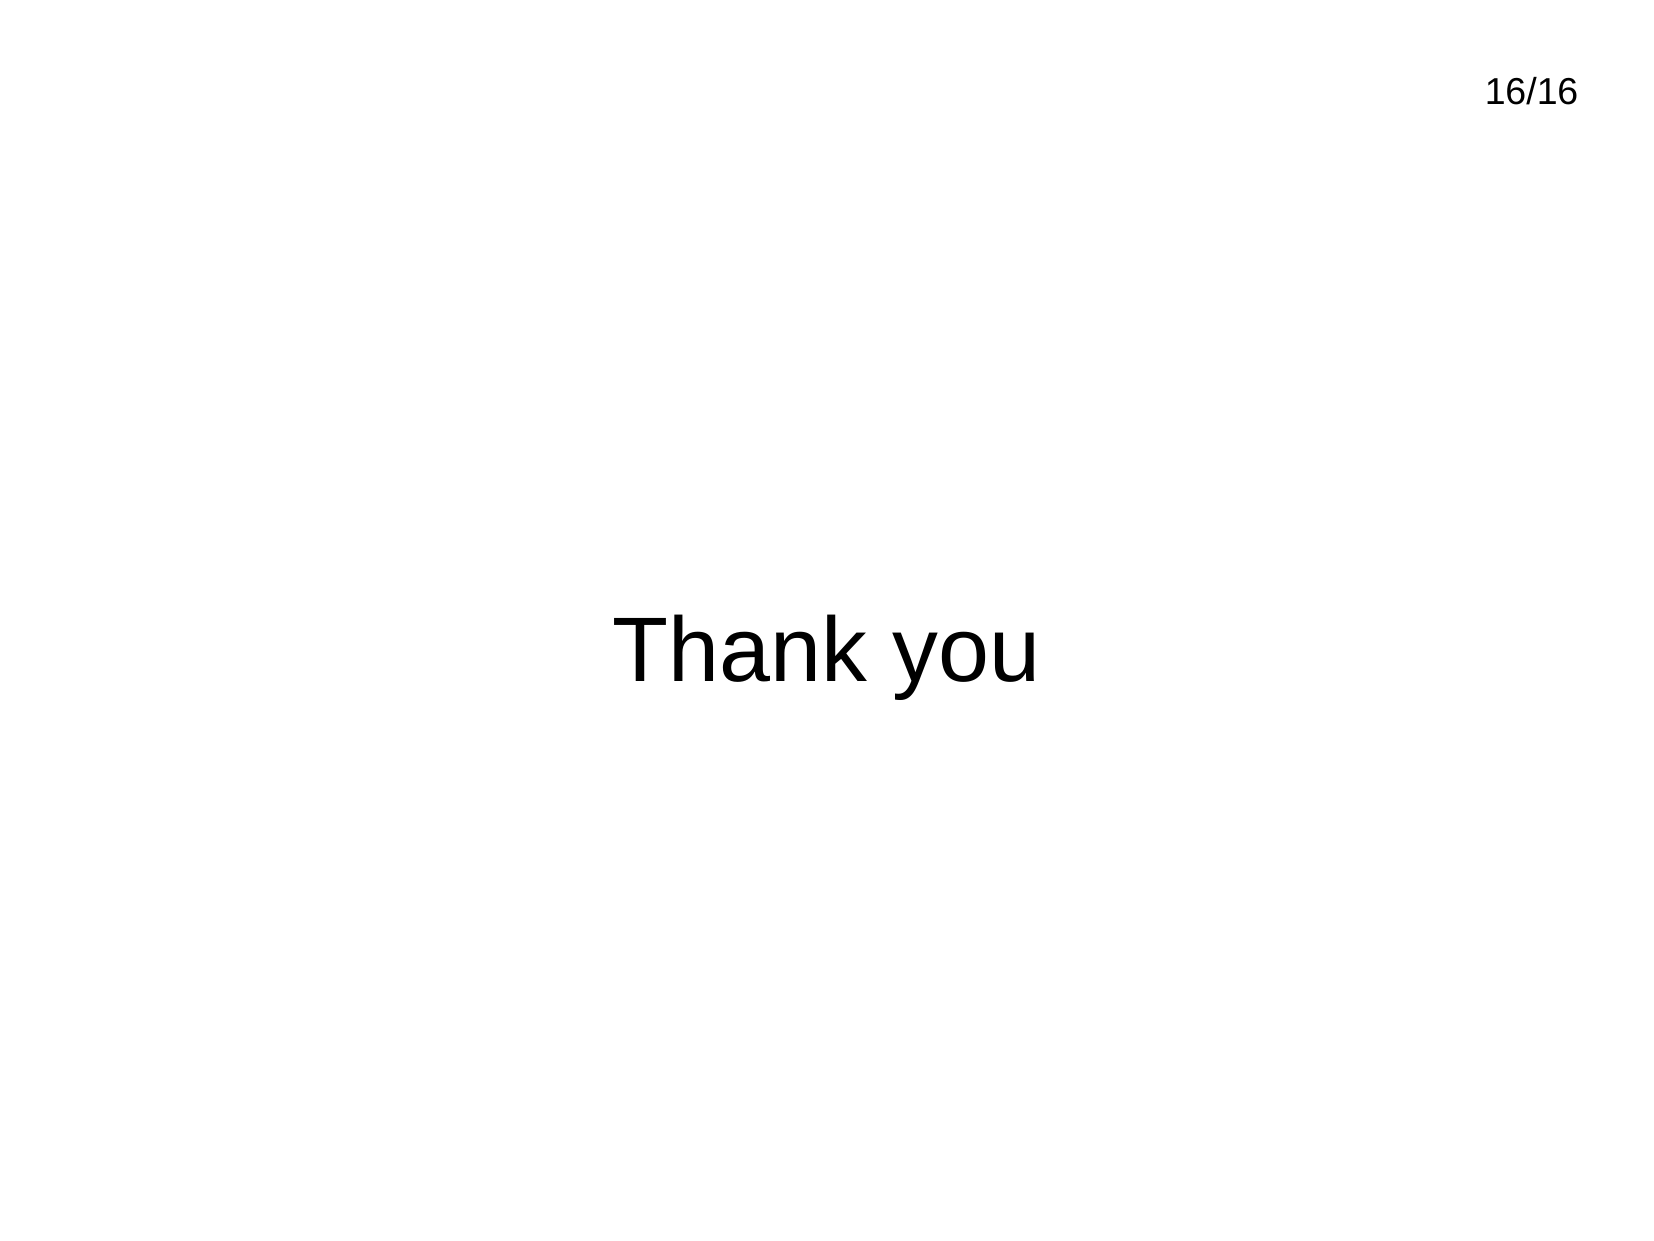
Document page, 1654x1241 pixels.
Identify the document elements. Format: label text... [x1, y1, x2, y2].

subtitle Thank you [82, 290, 1571, 1010]
text_box <number>/16 [1470, 63, 1606, 162]
